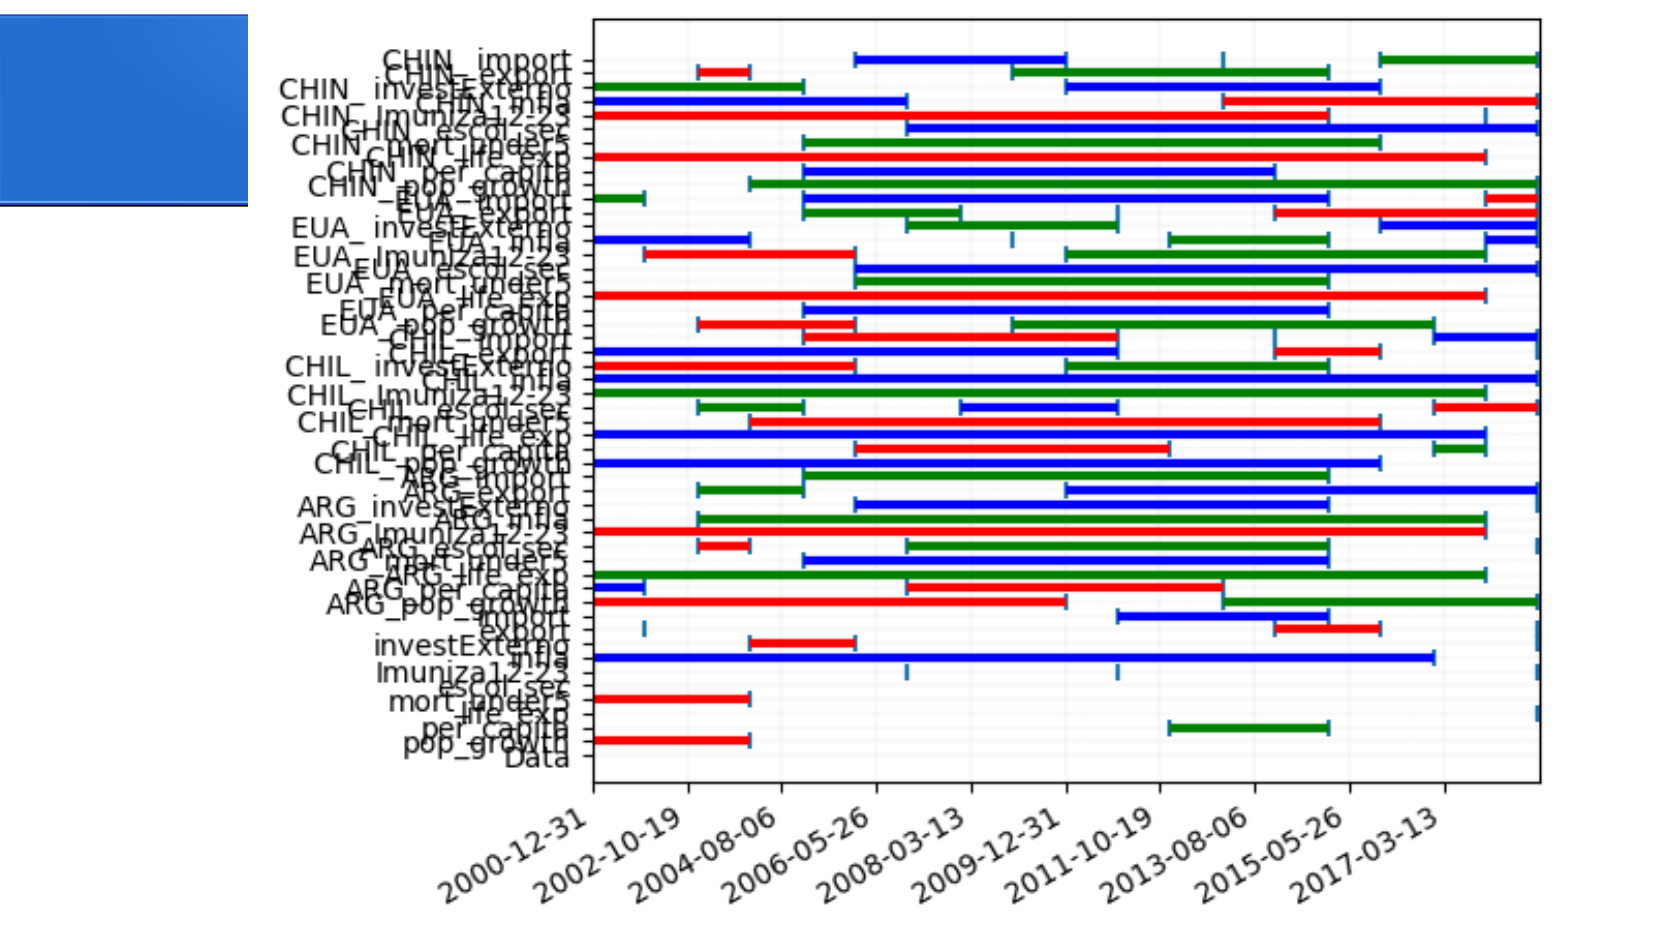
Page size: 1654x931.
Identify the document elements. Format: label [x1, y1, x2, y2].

picture [248, 0, 1571, 931]
